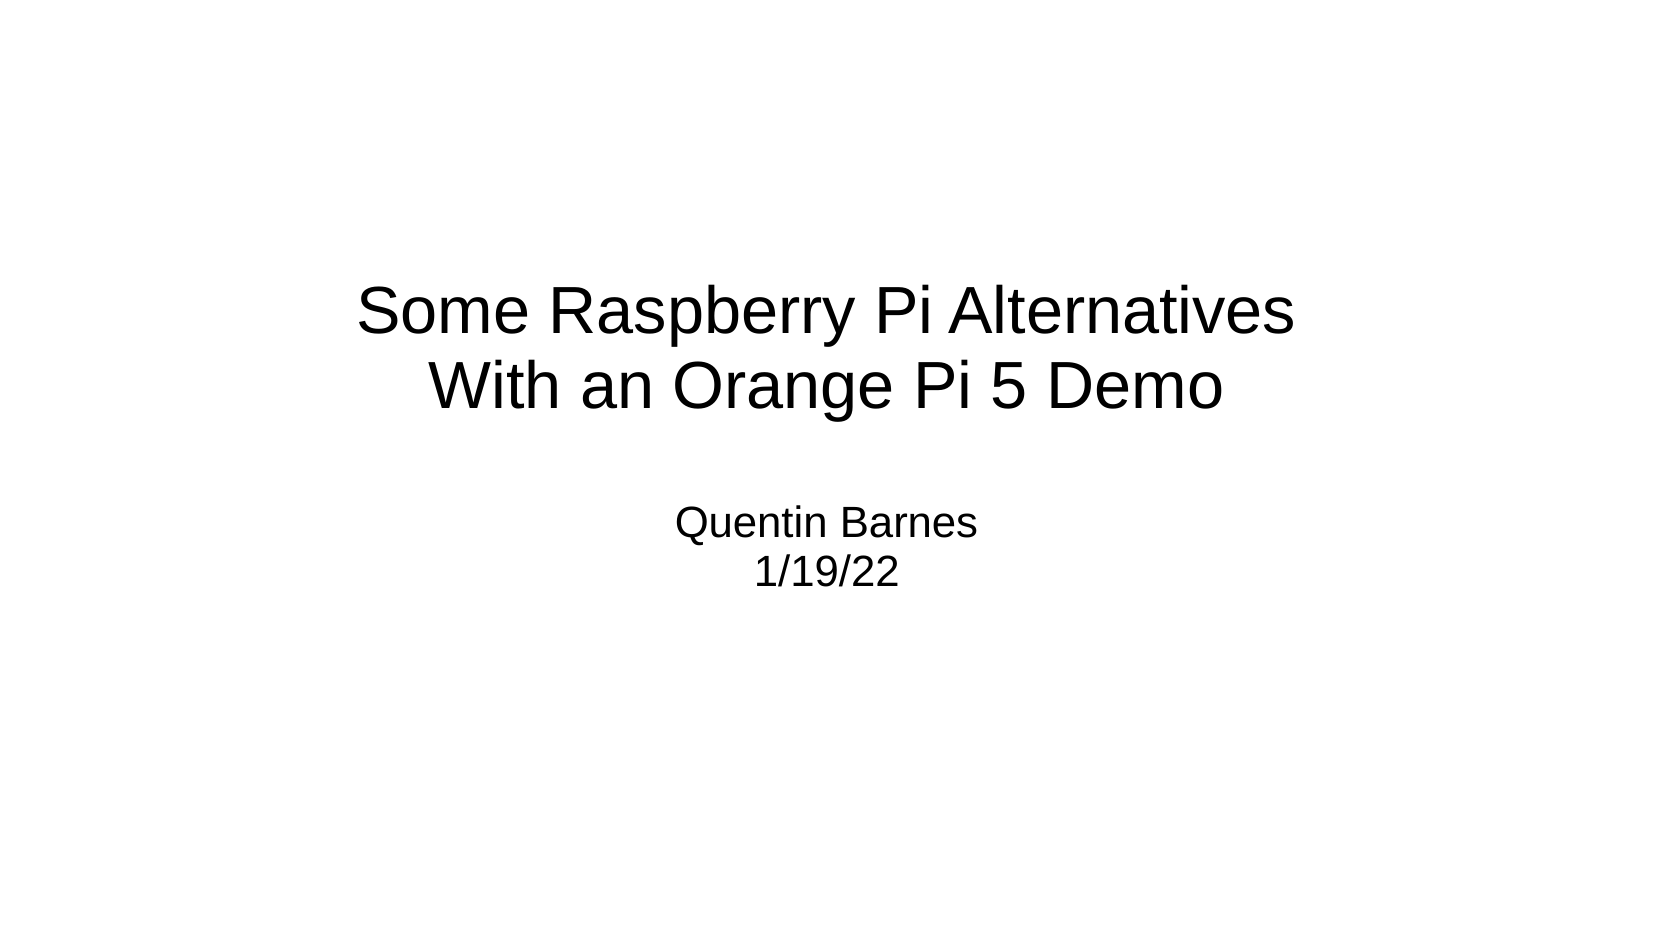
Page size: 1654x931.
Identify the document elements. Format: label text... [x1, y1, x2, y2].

subtitle Some Raspberry Pi Alternatives With an Orange Pi 5 Demo Quentin Barnes 1/19/22 [82, 37, 1571, 757]
